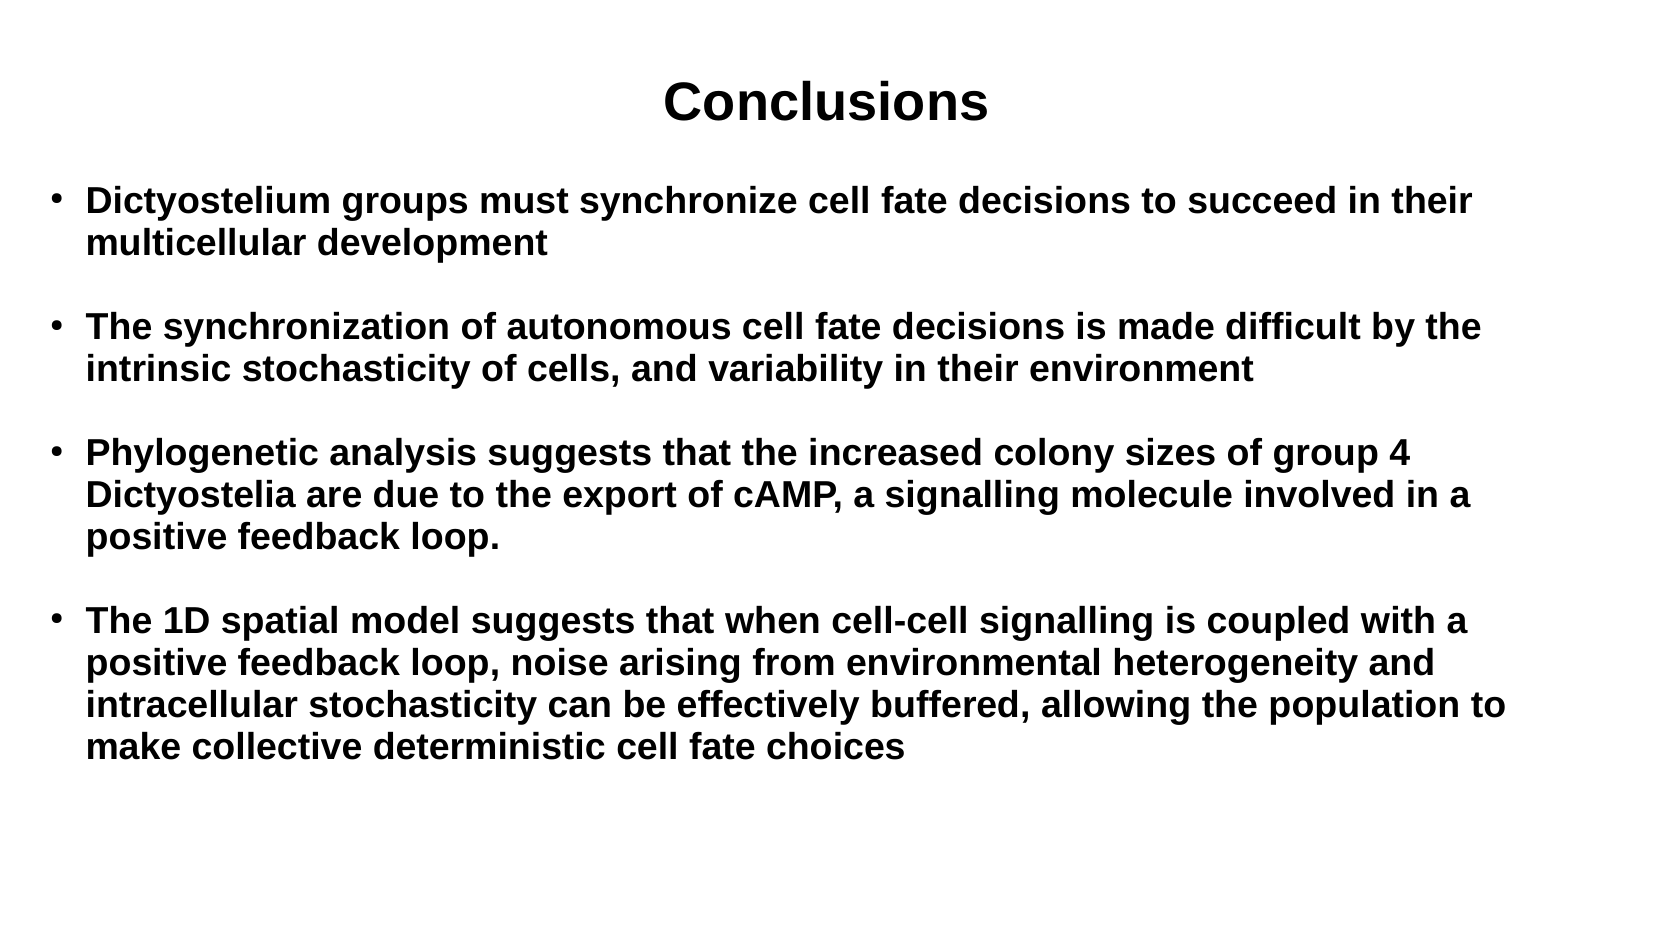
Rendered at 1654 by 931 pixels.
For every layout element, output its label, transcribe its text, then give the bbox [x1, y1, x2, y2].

title Conclusions [23, 23, 1630, 179]
text_box Dictyostelium groups must synchronize cell fate decisions to succeed in their multicellular development The synchronization of autonomous cell fate decisions is made difficult by the intrinsic stochasticity of cells, and variability in their environment Phylogenetic analysis suggests that the increased colony sizes of group 4 Dictyostelia are due to the export of cAMP, a signalling molecule involved in a positive feedback loop. The 1D spatial model suggests that when cell-cell signalling is coupled with a positive feedback loop, noise arising from environmental heterogeneity and intracellular stochasticity can be effectively buffered, allowing the population to make collective deterministic cell fate choices [35, 129, 1607, 817]
